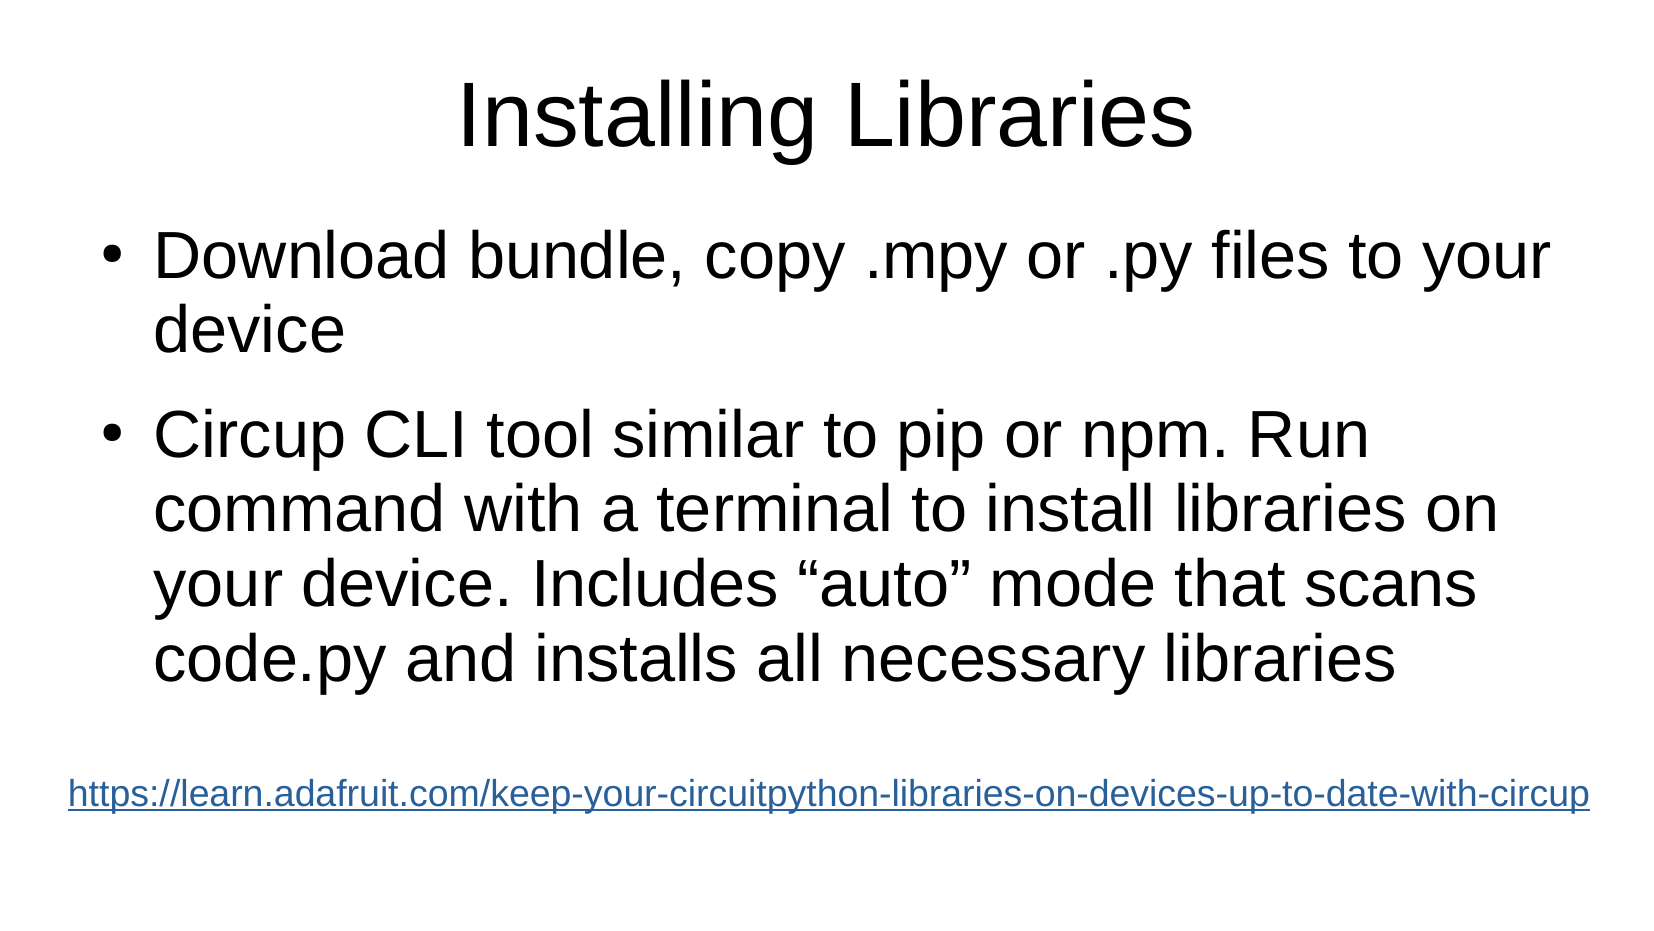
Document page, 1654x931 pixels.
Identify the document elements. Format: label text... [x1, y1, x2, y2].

title Installing Libraries [82, 37, 1571, 193]
list Download bundle, copy .mpy or .py files to your device Circup CLI tool similar to pip or npm. Run command with a terminal to install libraries on your device. Includes “auto” mode that scans code.py and installs all necessary libraries [82, 217, 1571, 758]
text_box https://learn.adafruit.com/keep-your-circuitpython-libraries-on-devices-up-to-date-with-circup [53, 765, 1606, 822]
